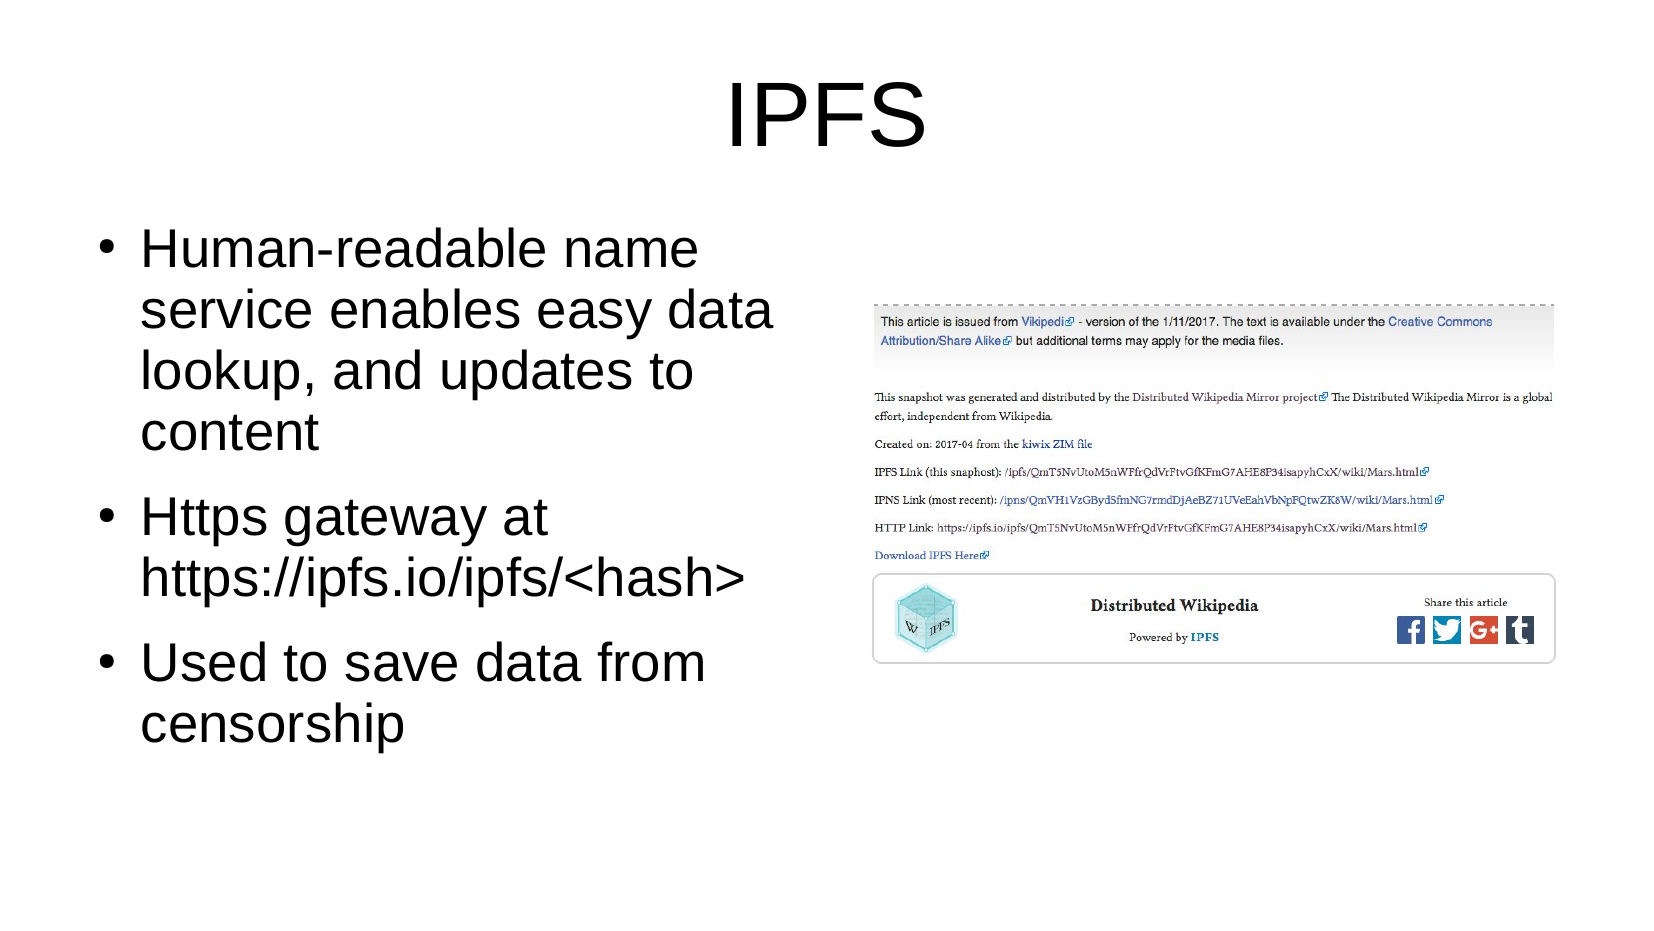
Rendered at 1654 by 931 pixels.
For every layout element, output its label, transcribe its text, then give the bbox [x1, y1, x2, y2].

list Human-readable name service enables easy data lookup, and updates to content Https gateway at https://ipfs.io/ipfs/<hash> Used to save data from censorship [82, 217, 809, 758]
picture [845, 295, 1572, 680]
title IPFS [82, 37, 1571, 193]
